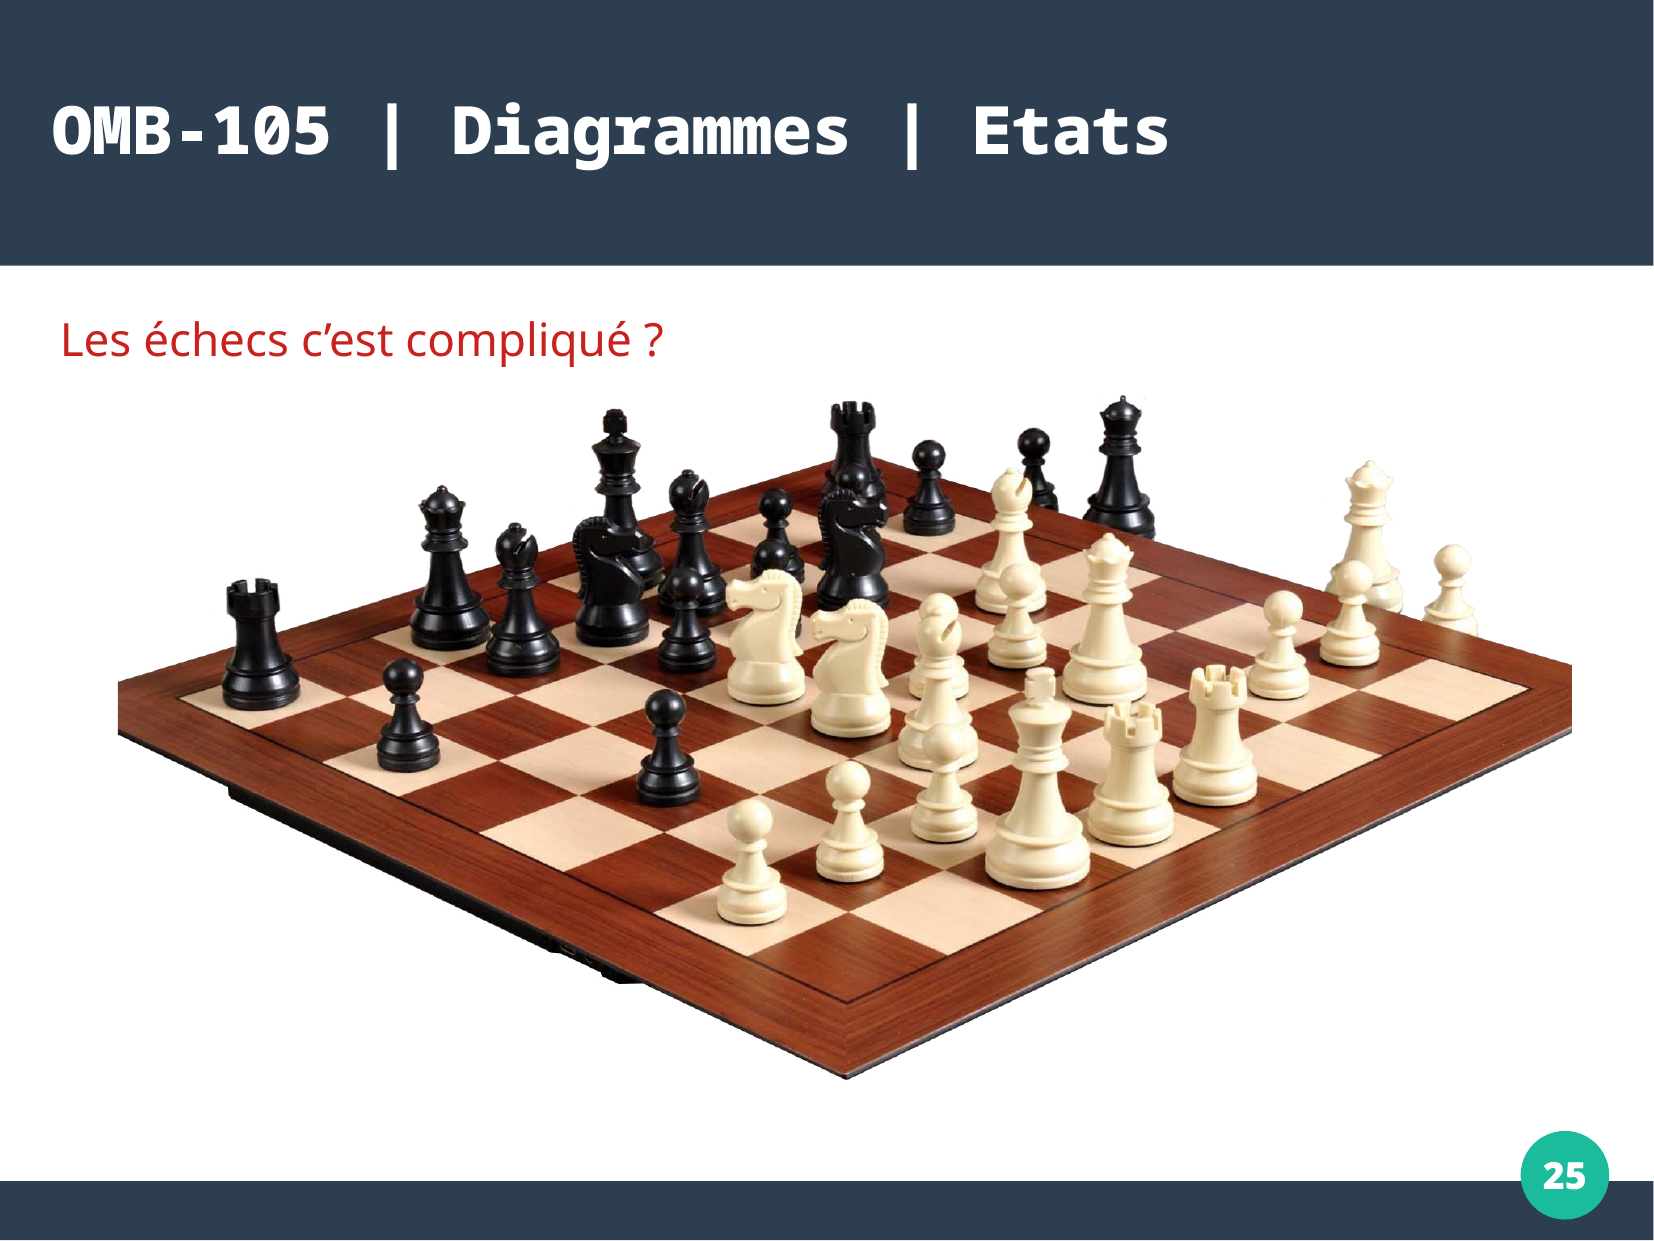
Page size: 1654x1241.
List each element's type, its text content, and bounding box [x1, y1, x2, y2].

title OMB-105 | Diagrammes | Etats [52, 49, 1588, 208]
text_box Les échecs c’est compliqué ? [45, 300, 1546, 391]
picture [117, 331, 1572, 1101]
